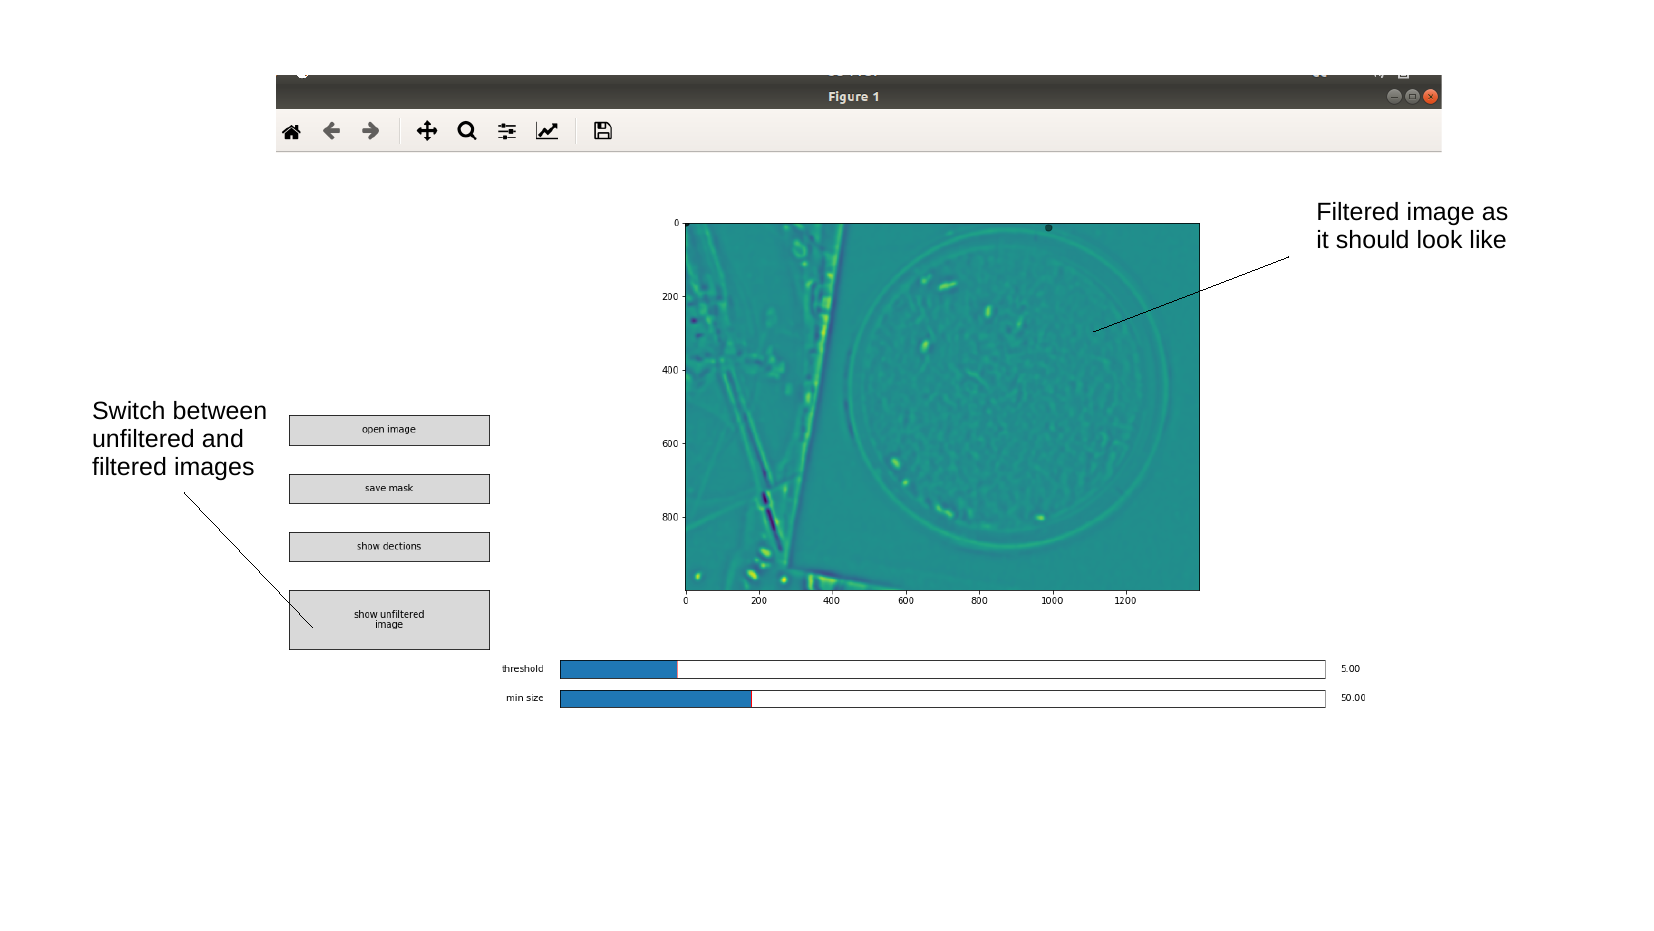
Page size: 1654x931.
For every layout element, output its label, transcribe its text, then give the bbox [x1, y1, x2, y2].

text_box Switch between unfiltered and filtered images [77, 389, 313, 563]
picture [276, 75, 1442, 713]
text_box Filtered image as it should look like [1301, 190, 1537, 363]
